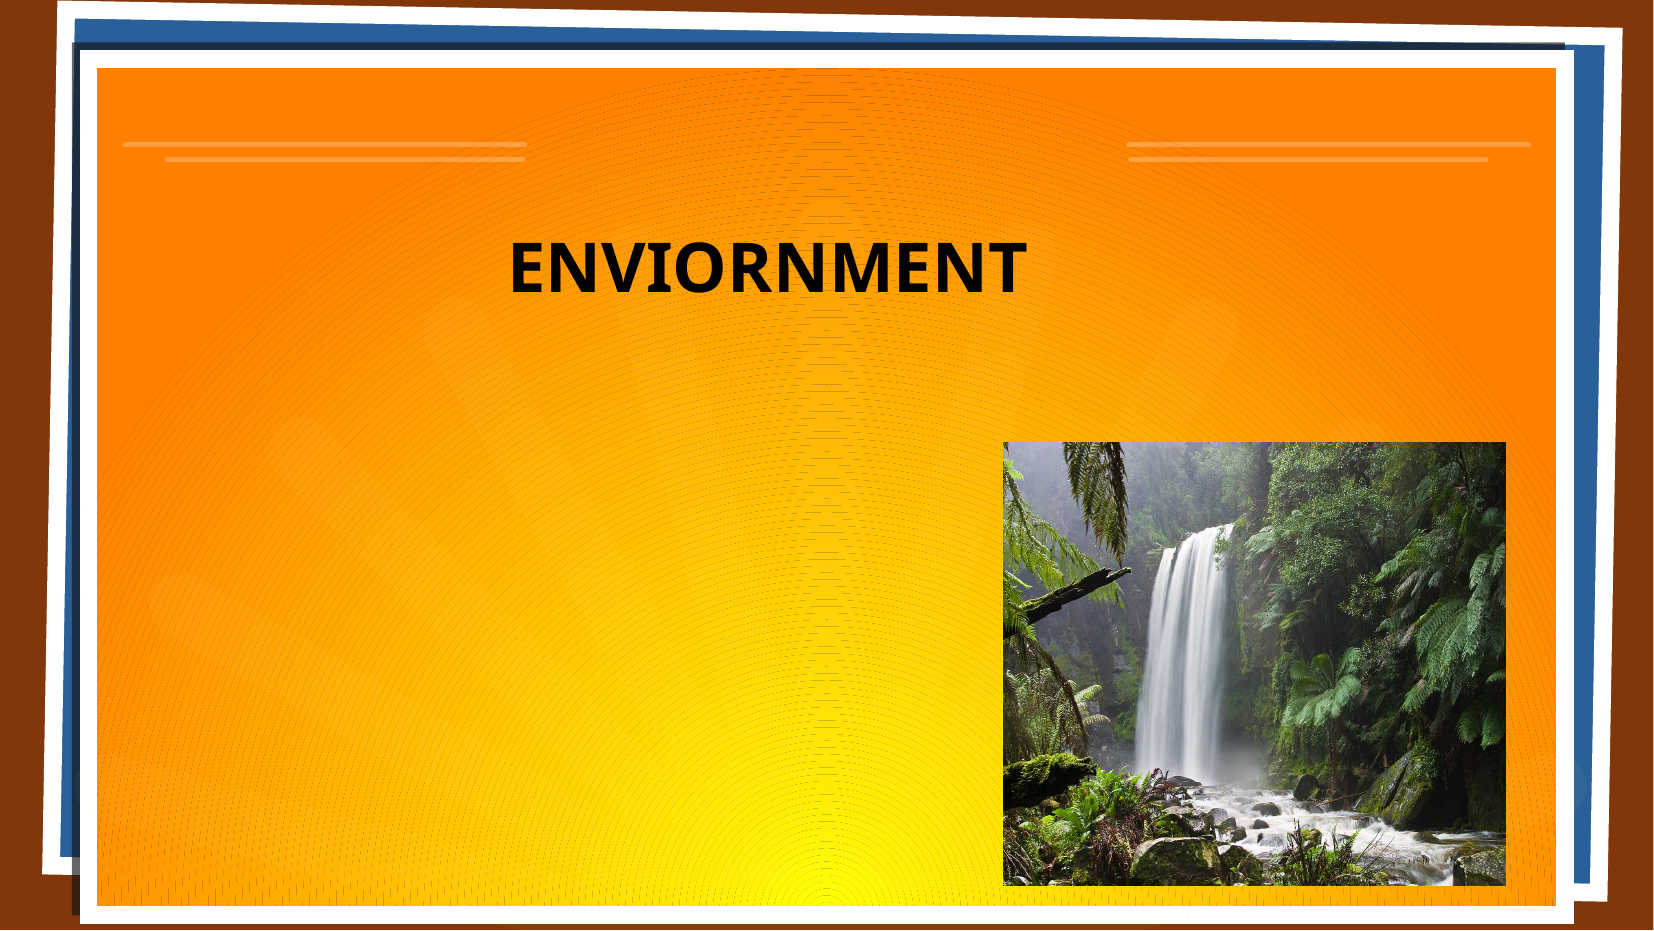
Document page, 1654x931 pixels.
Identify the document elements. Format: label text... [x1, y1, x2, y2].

title ENVIORNMENT [413, 177, 1123, 355]
picture [1003, 442, 1506, 886]
